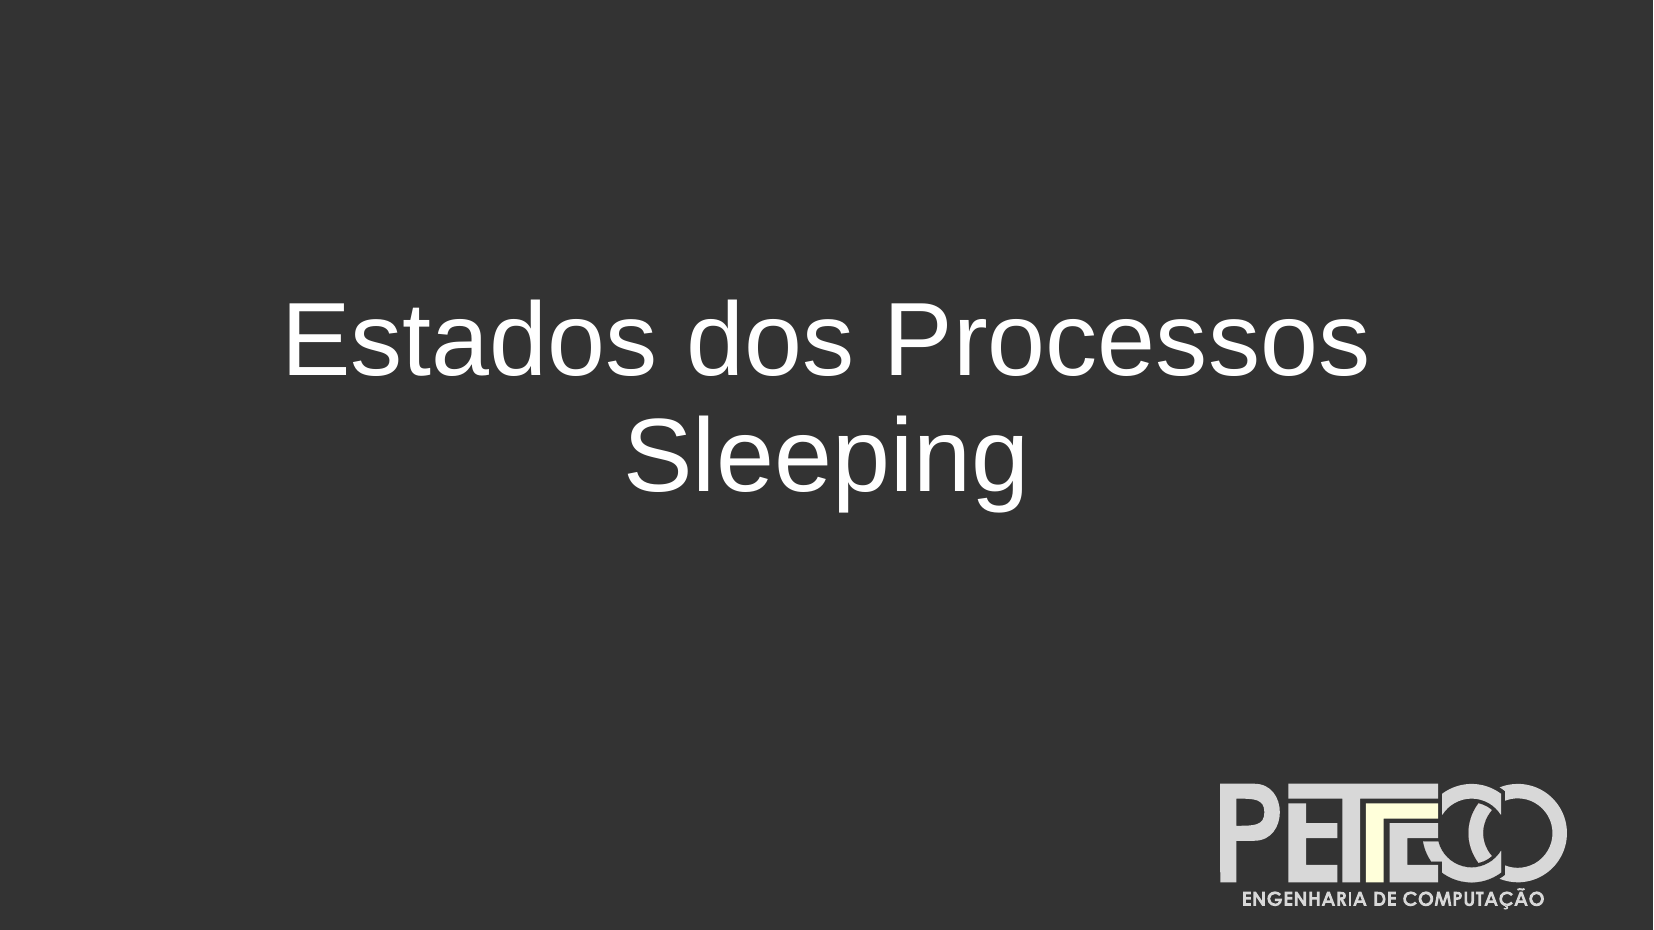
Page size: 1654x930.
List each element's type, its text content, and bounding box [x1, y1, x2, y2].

subtitle Estados dos Processos Sleeping [82, 37, 1571, 757]
